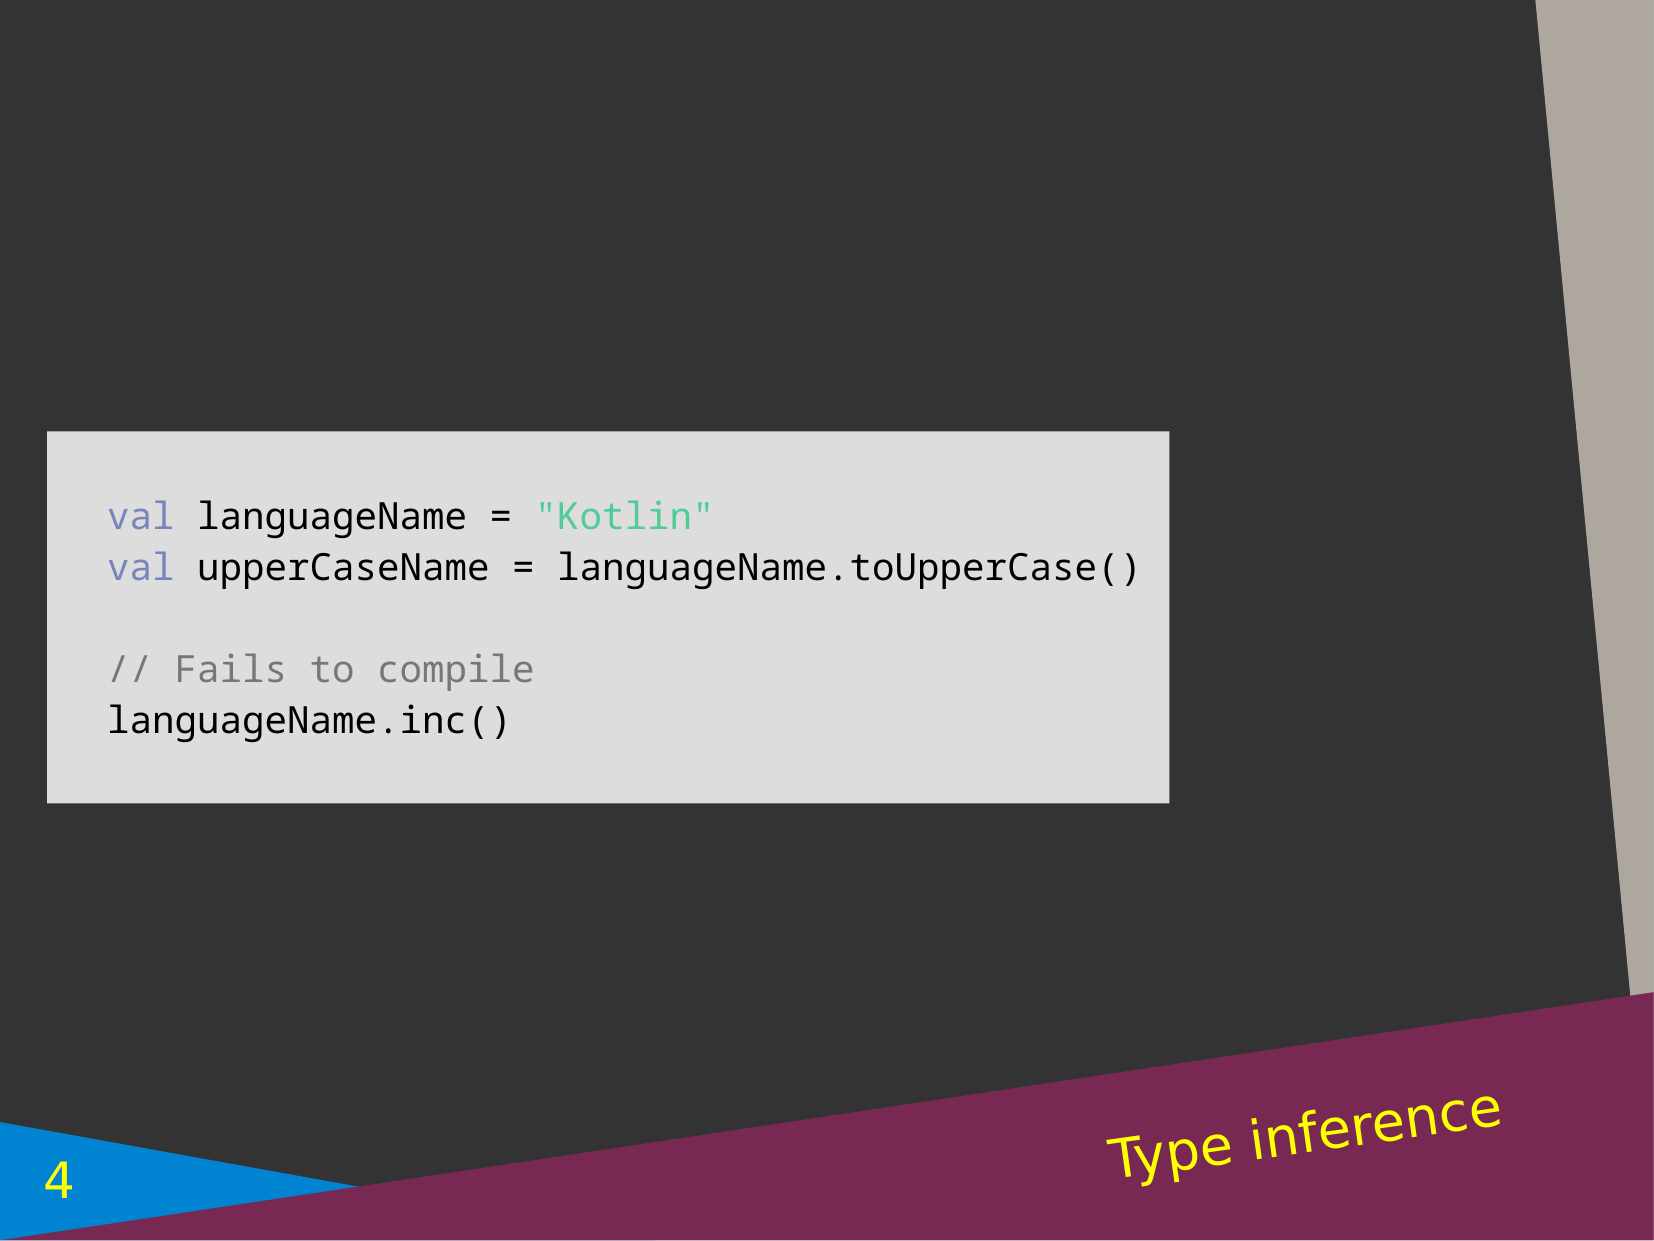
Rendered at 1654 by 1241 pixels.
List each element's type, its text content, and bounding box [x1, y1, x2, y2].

text_box val languageName = "Kotlin" val upperCaseName = languageName.toUpperCase() // Fails to compile languageName.inc() [47, 431, 1170, 709]
title Type inference [956, 995, 1654, 1241]
